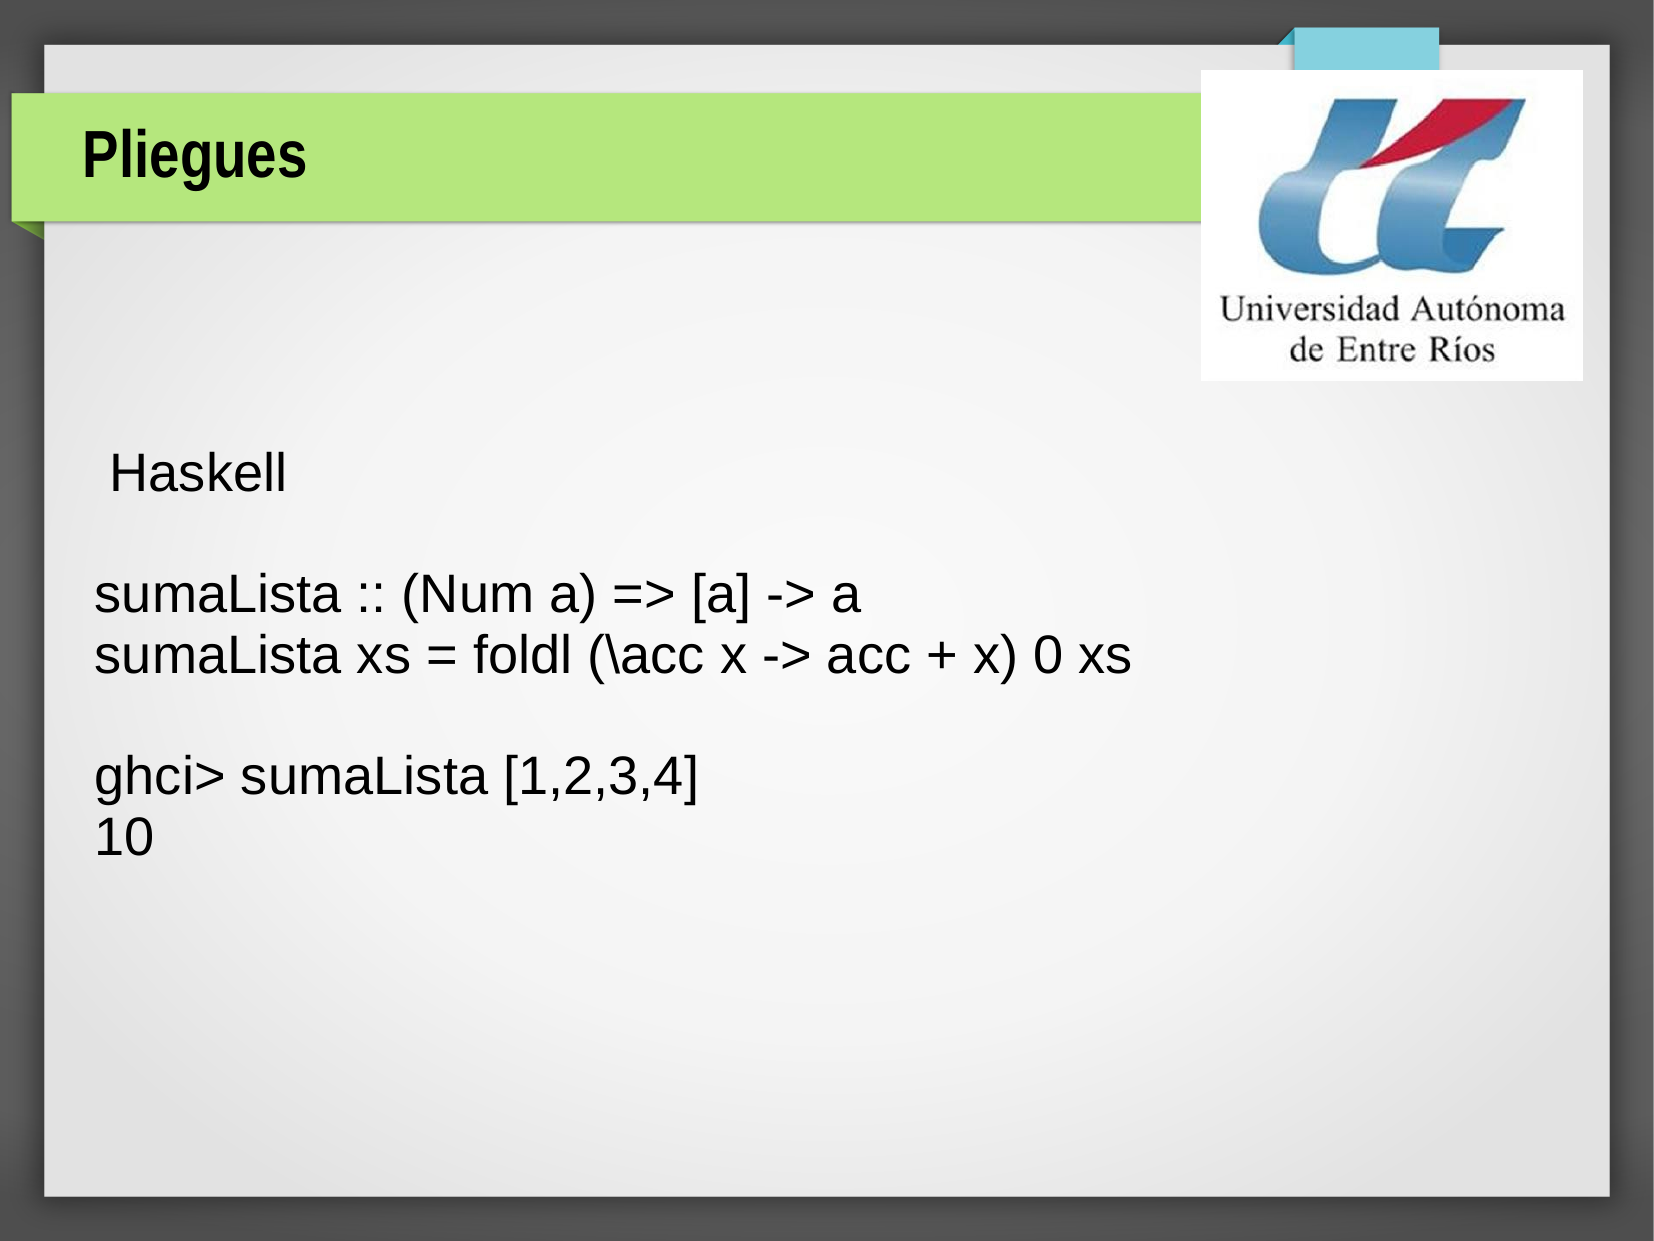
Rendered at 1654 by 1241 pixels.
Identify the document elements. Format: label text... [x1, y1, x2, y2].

title Pliegues [82, 94, 1201, 213]
picture [0, 0, 1654, 1241]
subtitle Haskell sumaLista :: (Num a) => [a] -> a sumaLista xs = foldl (\acc x -> acc + x) 0 xs ghci> sumaLista [1,2,3,4] 10 [94, 295, 1583, 1015]
